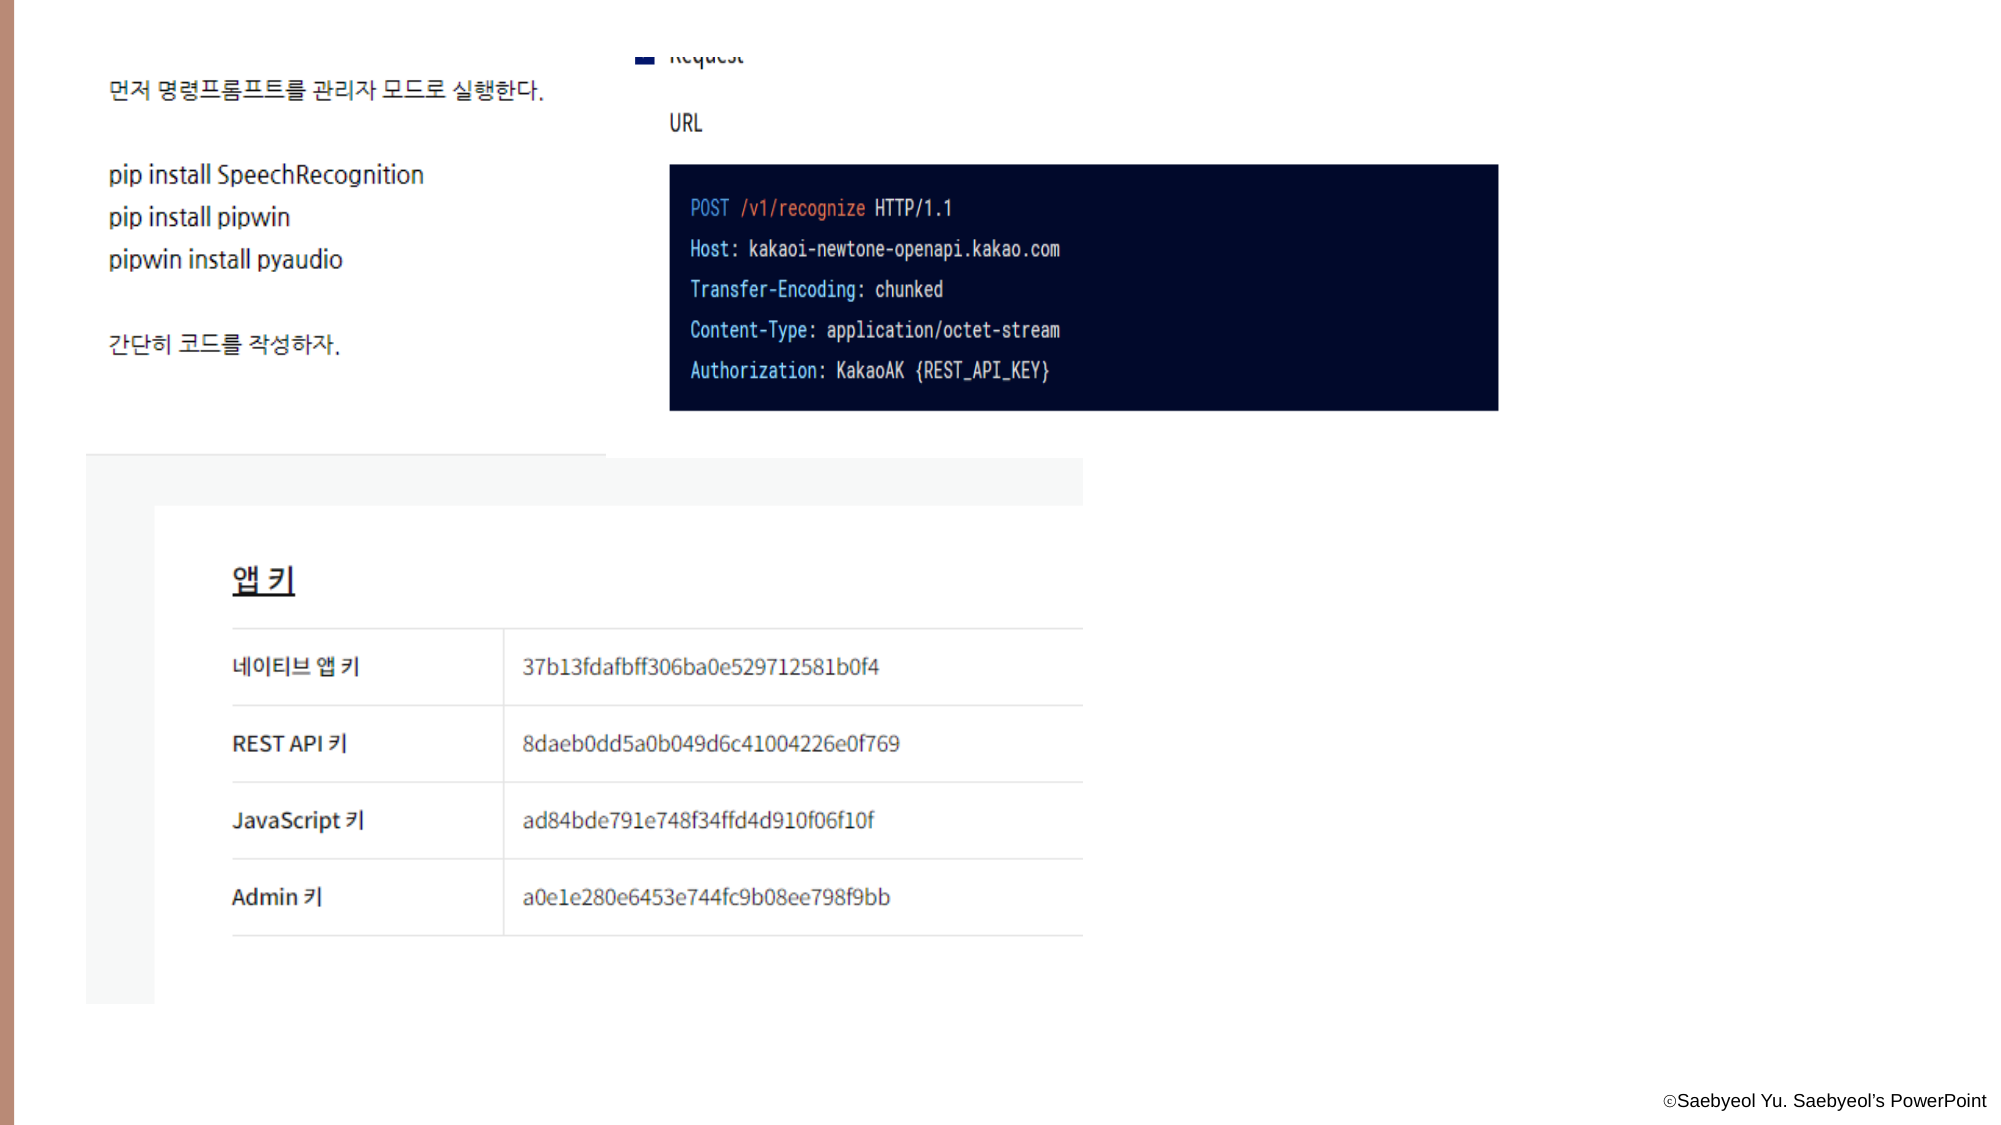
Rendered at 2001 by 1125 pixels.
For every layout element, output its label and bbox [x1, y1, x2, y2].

picture [15, 57, 1519, 1004]
text_box [0, 0, 15, 1125]
